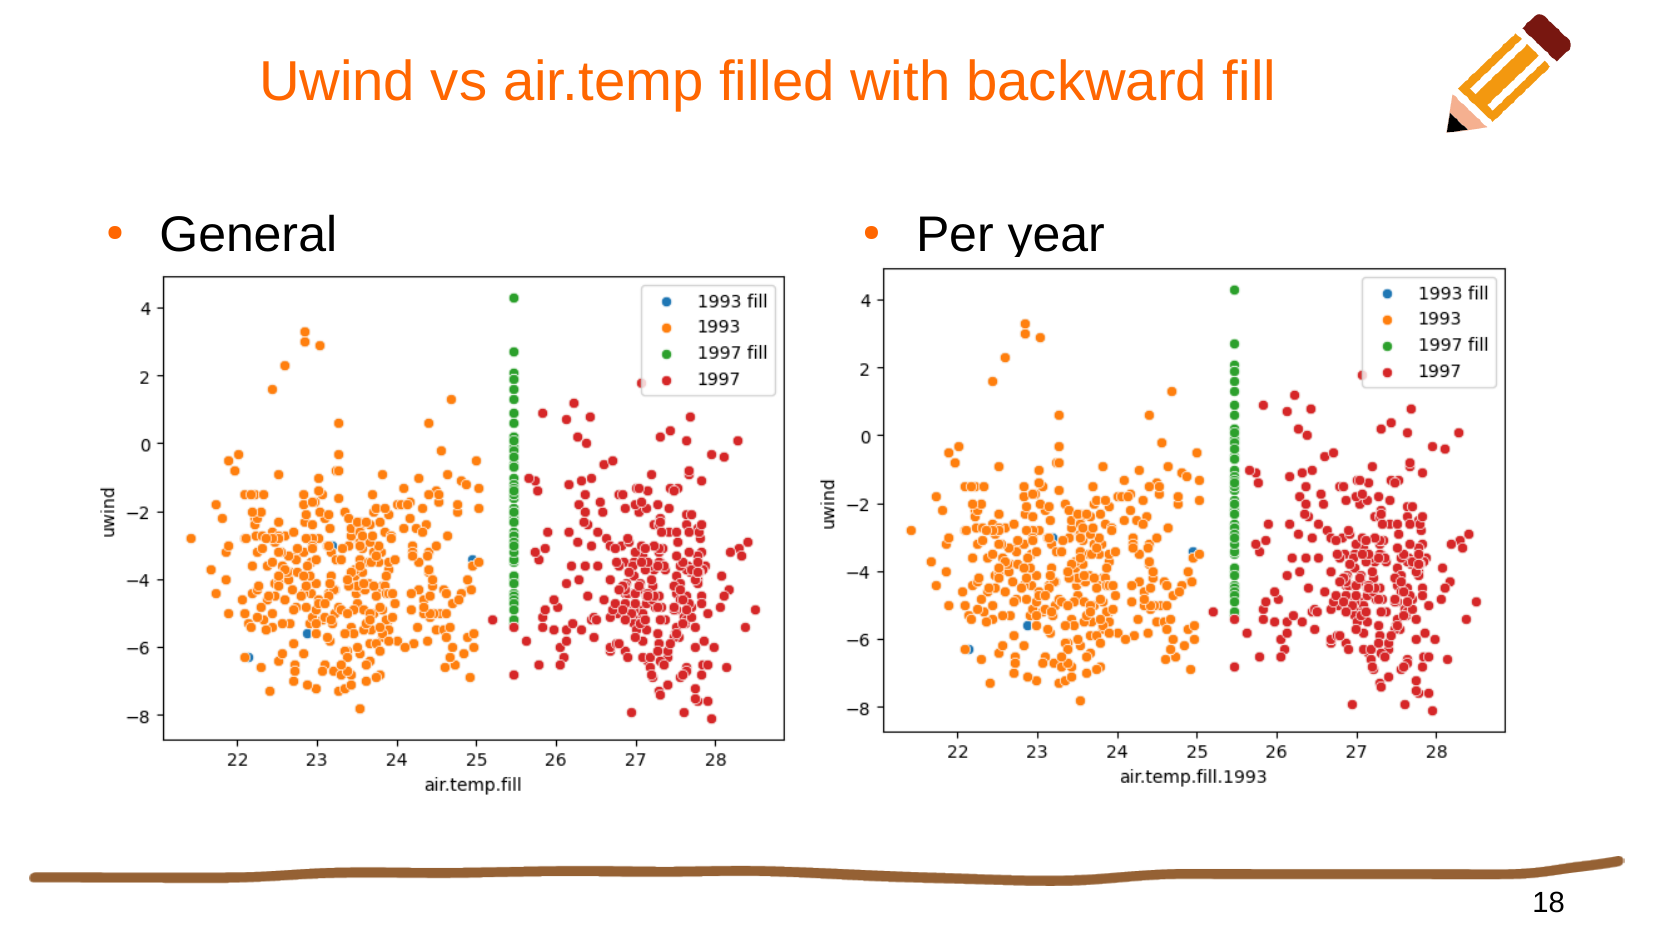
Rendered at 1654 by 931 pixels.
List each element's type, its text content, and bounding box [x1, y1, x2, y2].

picture [88, 265, 795, 806]
list Per year [845, 206, 1566, 266]
picture [1446, 14, 1571, 133]
list General [88, 206, 809, 266]
picture [29, 856, 1625, 886]
picture [808, 257, 1516, 798]
title Uwind vs air.temp filled with backward fill [88, 29, 1447, 133]
